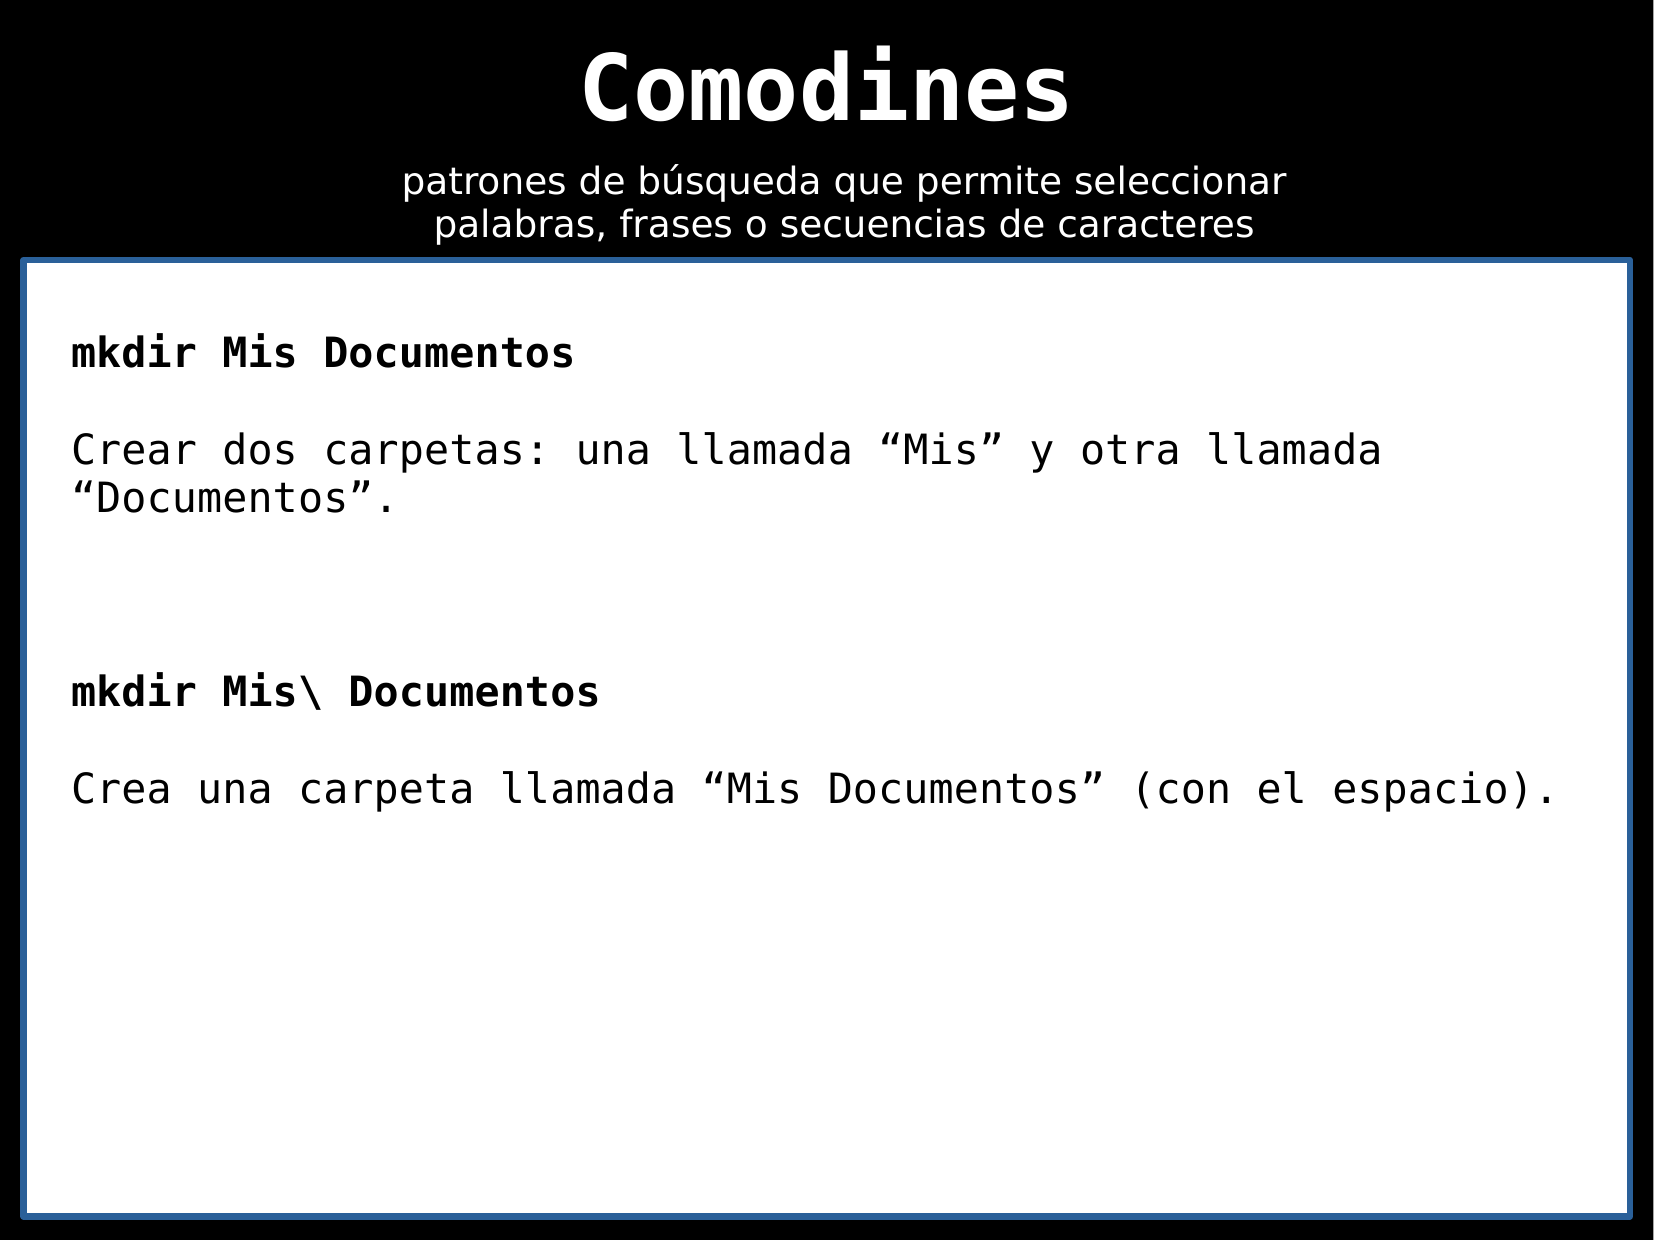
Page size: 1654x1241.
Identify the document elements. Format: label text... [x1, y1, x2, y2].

text_box mkdir Mis Documentos Crear dos carpetas: una llamada “Mis” y otra llamada “Documentos”. mkdir Mis\ Documentos Crea una carpeta llamada “Mis Documentos” (con el espacio). [23, 259, 1630, 1217]
title Comodines [82, 0, 1571, 178]
text_box patrones de búsqueda que permite seleccionar palabras, frases o secuencias de caracteres [318, 152, 1371, 254]
